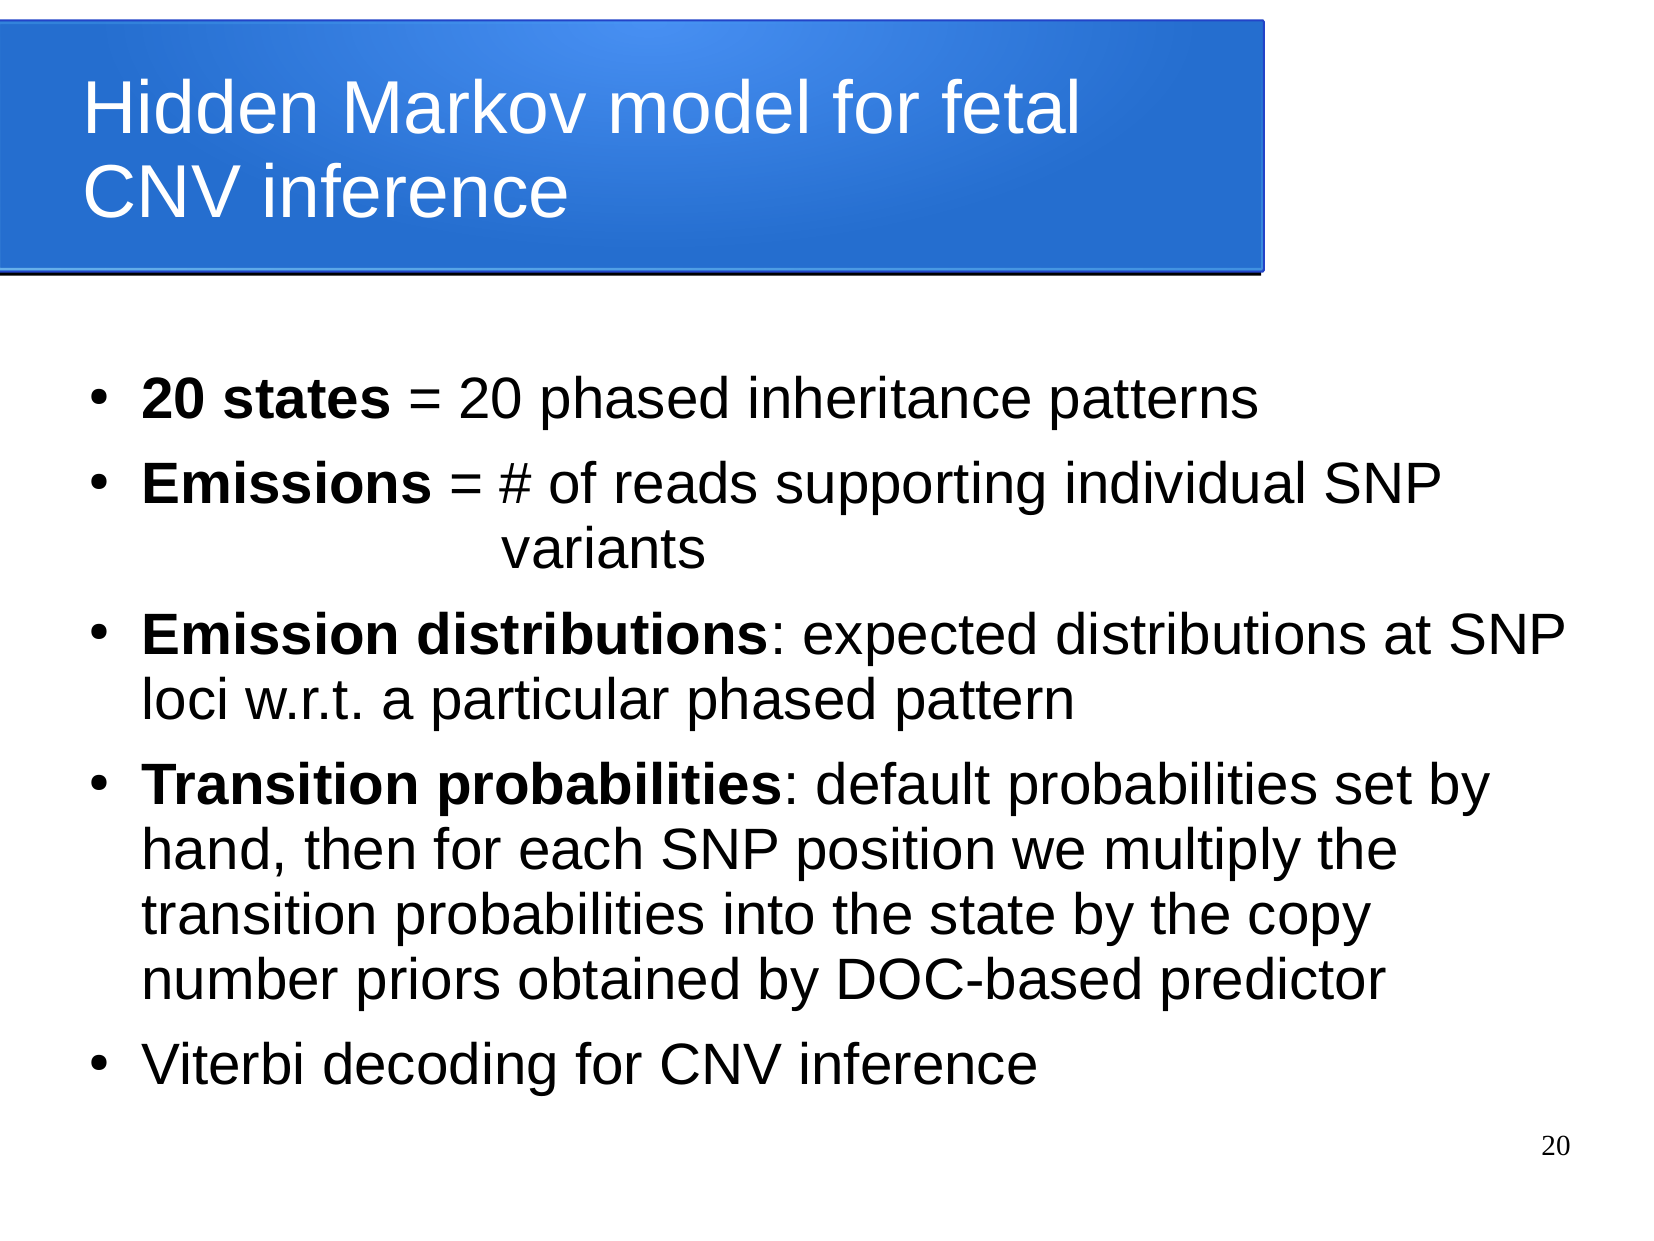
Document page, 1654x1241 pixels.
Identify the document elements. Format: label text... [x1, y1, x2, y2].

list 20 states = 20 phased inheritance patterns Emissions = # of reads supporting individual SNP variants Emission distributions: expected distributions at SNP loci w.r.t. a particular phased pattern Transition probabilities: default probabilities set by hand, then for each SNP position we multiply the transition probabilities into the state by the copy number priors obtained by DOC-based predictor Viterbi decoding for CNV inference [70, 366, 1583, 1134]
title Hidden Markov model for fetal CNV inference [82, 47, 1235, 252]
